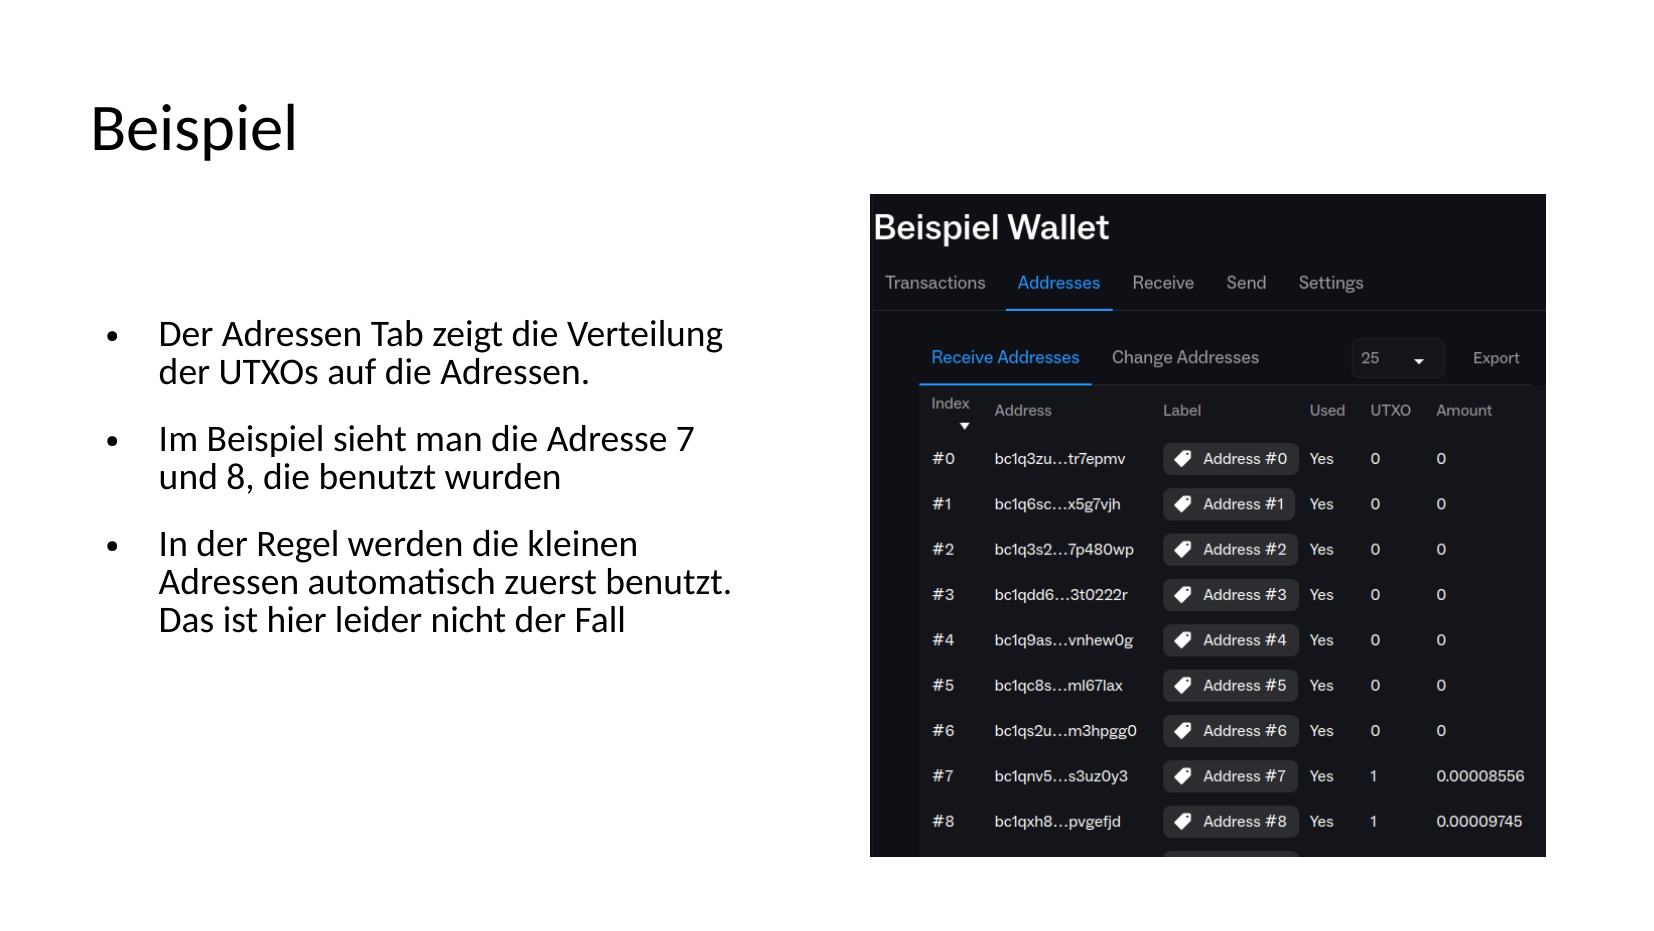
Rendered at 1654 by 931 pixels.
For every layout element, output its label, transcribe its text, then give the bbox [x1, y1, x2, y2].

picture [870, 194, 1546, 857]
title Beispiel [90, 33, 1410, 234]
list Der Adressen Tab zeigt die Verteilung der UTXOs auf die Adressen. Im Beispiel sieht man die Adresse 7 und 8, die benutzt wurden In der Regel werden die kleinen Adressen automatisch zuerst benutzt. Das ist hier leider nicht der Fall [87, 251, 735, 931]
